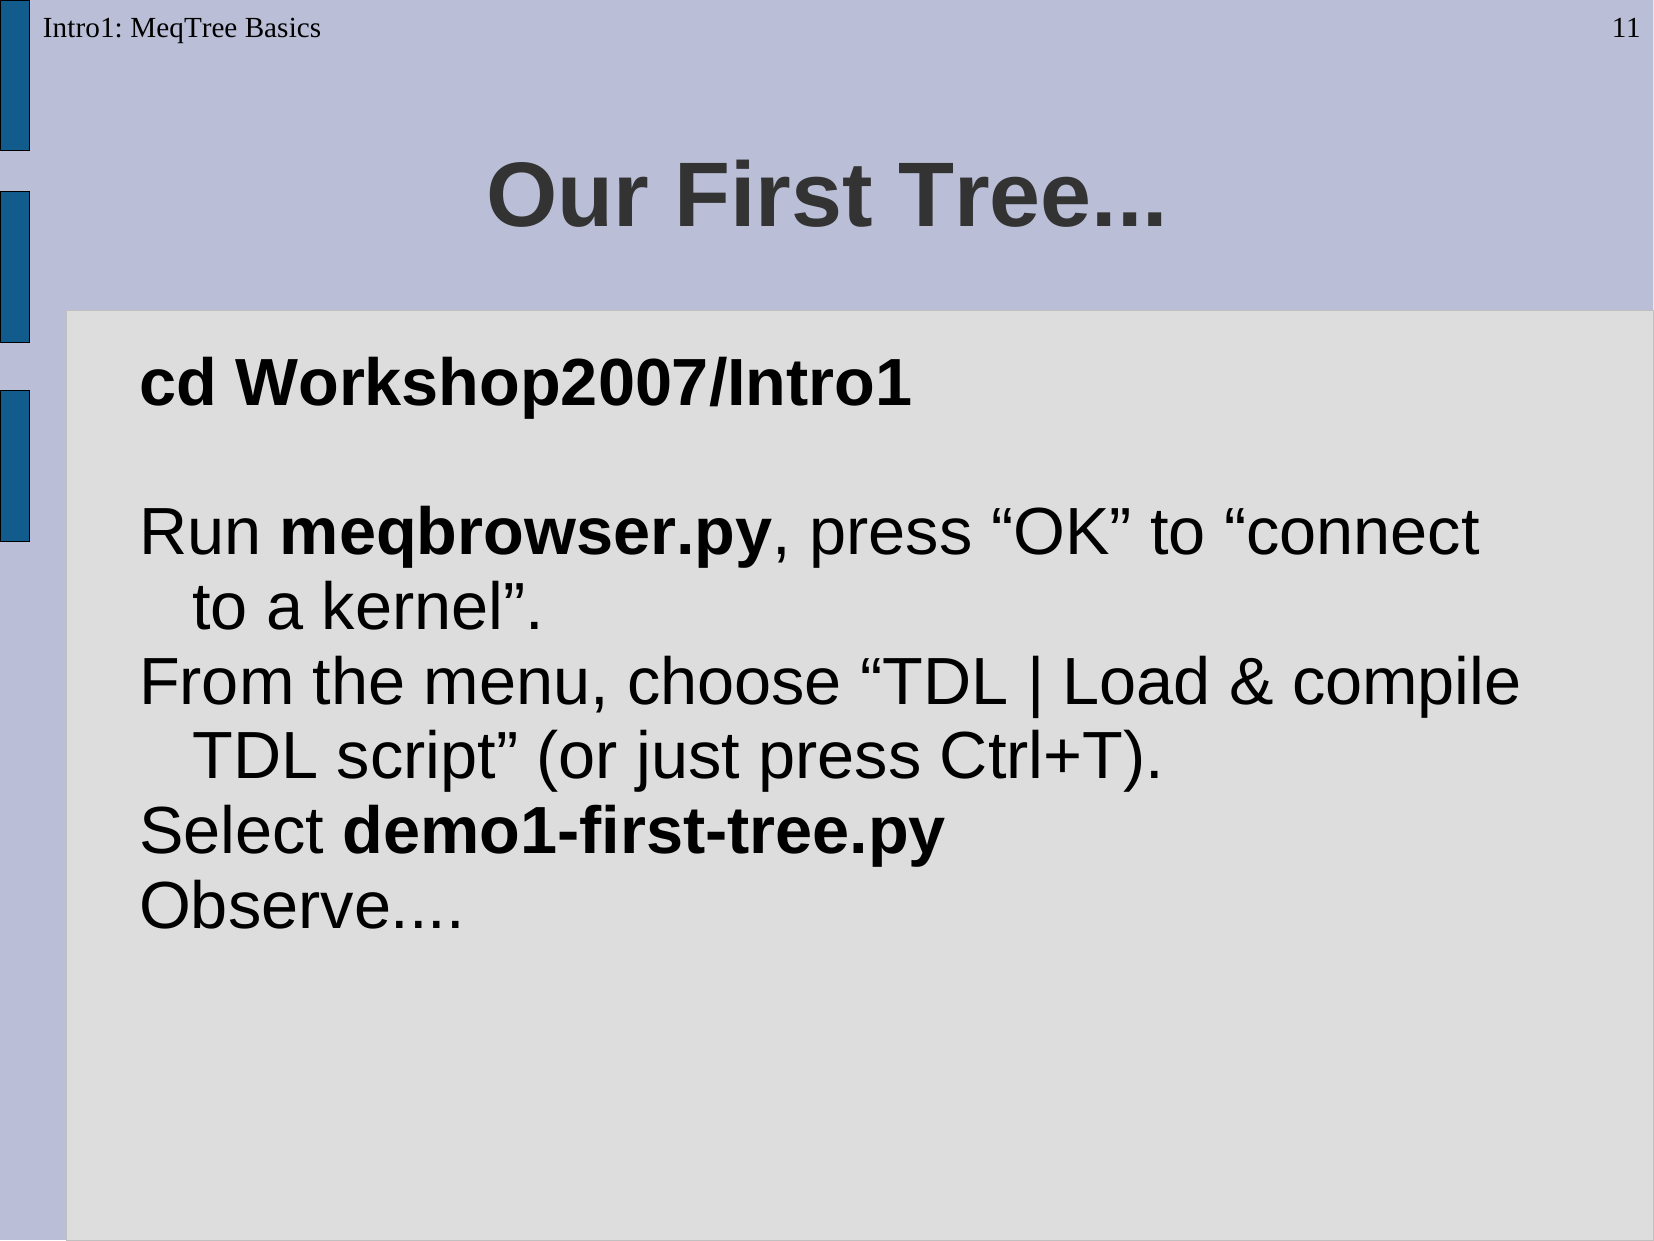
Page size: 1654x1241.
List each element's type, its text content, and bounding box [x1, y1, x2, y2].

title Our First Tree... [121, 91, 1534, 299]
list cd Workshop2007/Intro1 Run meqbrowser.py, press “OK” to “connect to a kernel”. From the menu, choose “TDL | Load & compile TDL script” (or just press Ctrl+T). Select demo1-first-tree.py Observe.... [121, 344, 1534, 1127]
